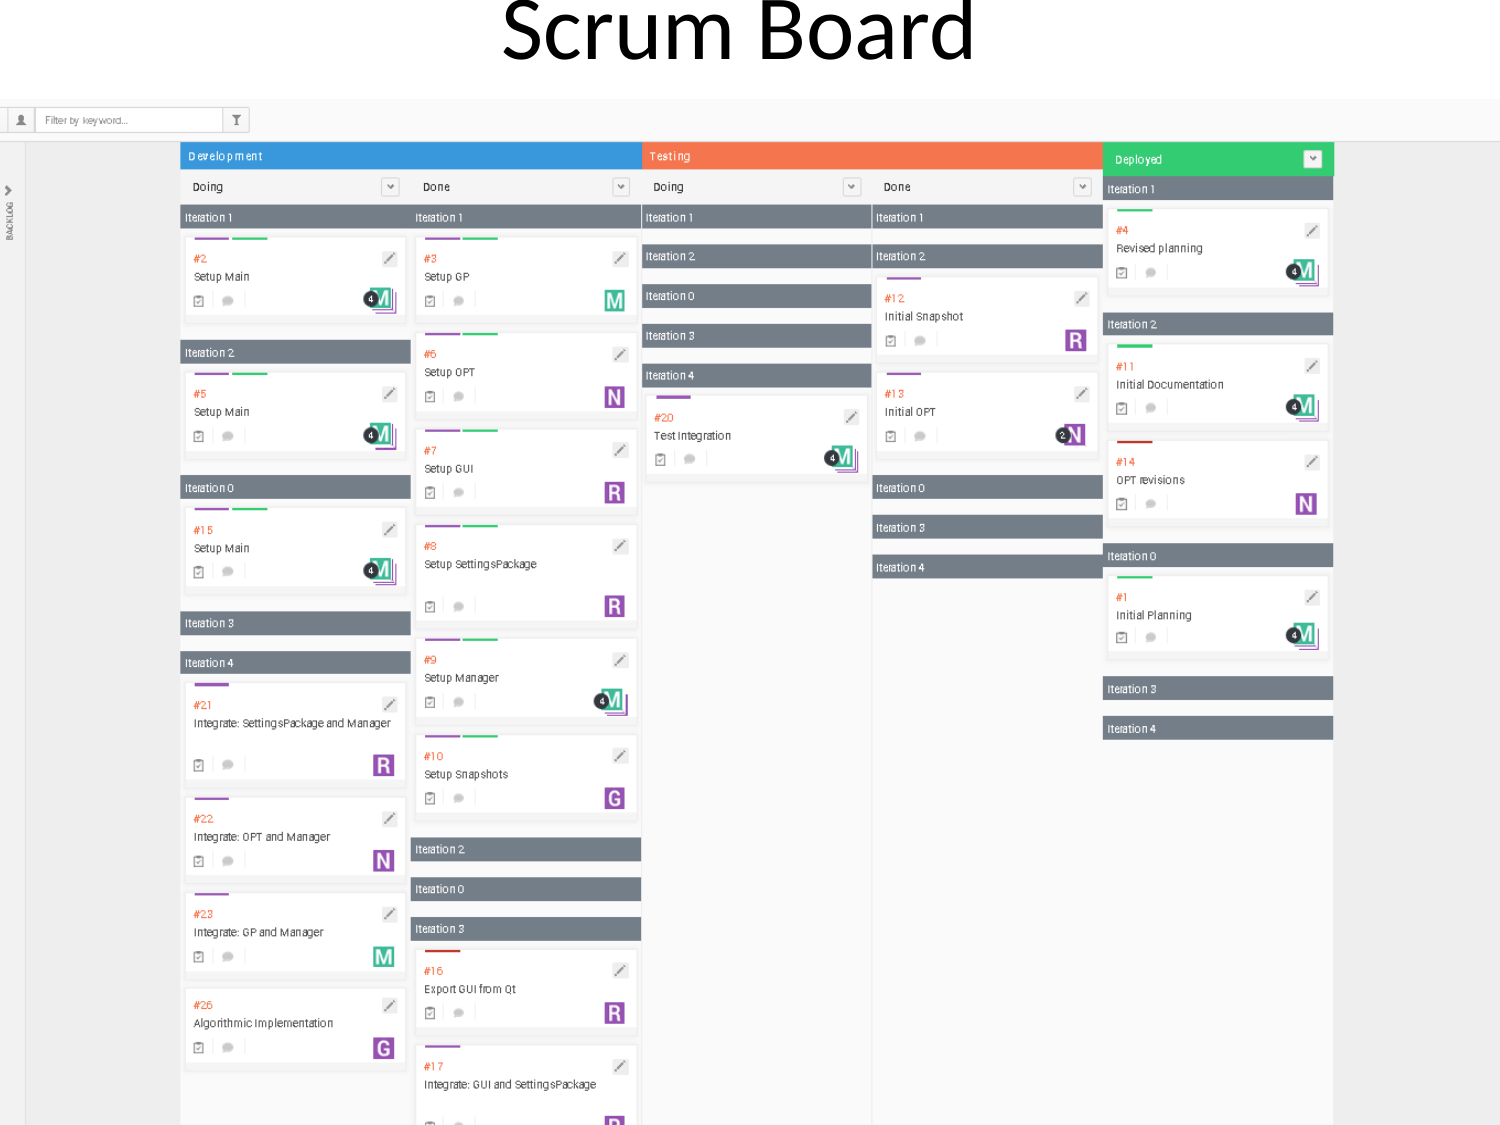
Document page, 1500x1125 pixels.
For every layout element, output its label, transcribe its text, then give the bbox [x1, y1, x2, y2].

title Scrum Board [64, 0, 1415, 99]
picture [0, 99, 1500, 1125]
